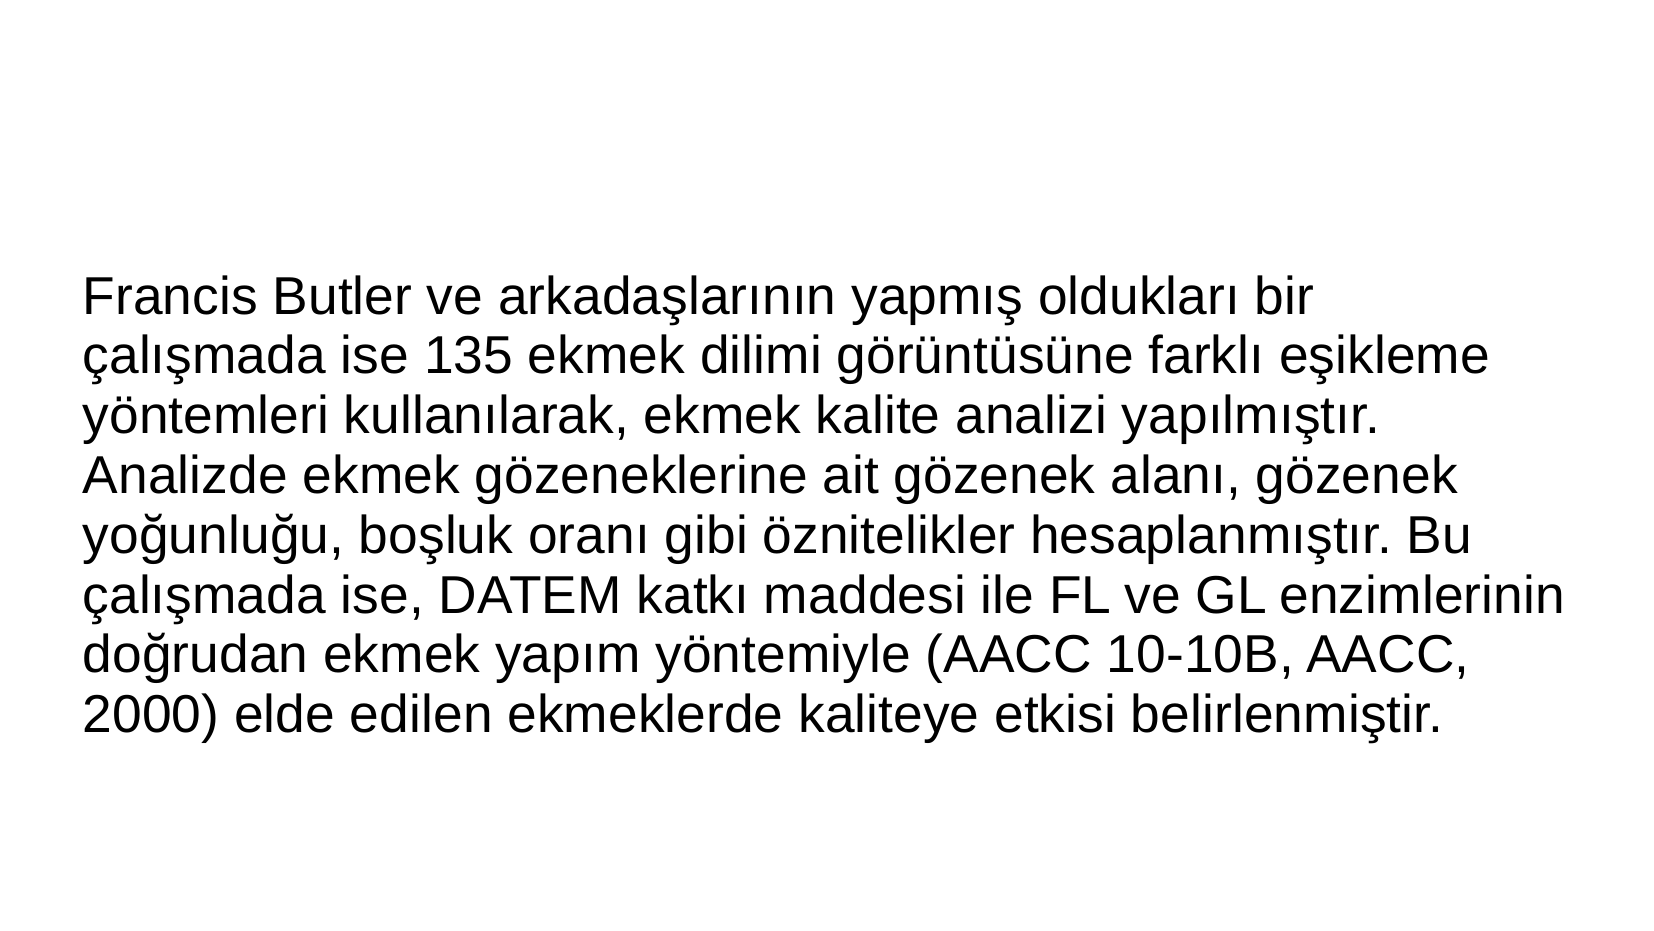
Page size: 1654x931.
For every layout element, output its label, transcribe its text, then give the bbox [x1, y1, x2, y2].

list Francis Butler ve arkadaşlarının yapmış oldukları bir çalışmada ise 135 ekmek dilimi görüntüsüne farklı eşikleme yöntemleri kullanılarak, ekmek kalite analizi yapılmıştır. Analizde ekmek gözeneklerine ait gözenek alanı, gözenek yoğunluğu, boşluk oranı gibi öznitelikler hesaplanmıştır. Bu çalışmada ise, DATEM katkı maddesi ile FL ve GL enzimlerinin doğrudan ekmek yapım yöntemiyle (AACC 10-10B, AACC, 2000) elde edilen ekmeklerde kaliteye etkisi belirlenmiştir. [82, 265, 1571, 806]
